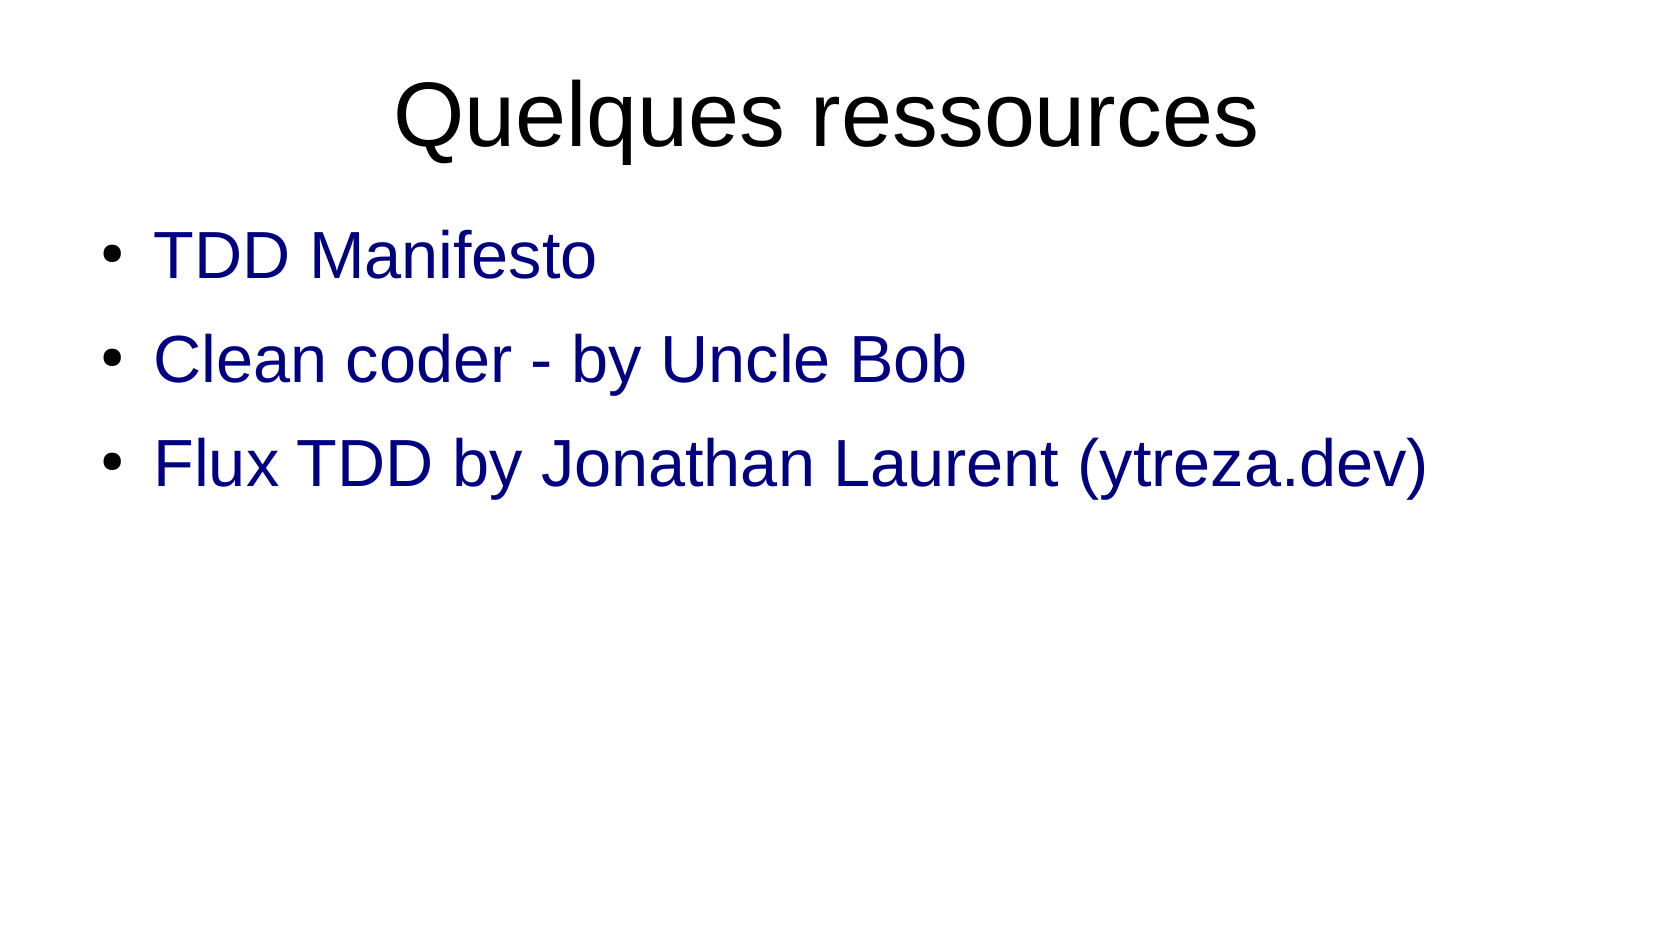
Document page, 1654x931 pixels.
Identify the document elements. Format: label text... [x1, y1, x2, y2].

list TDD Manifesto Clean coder - by Uncle Bob Flux TDD by Jonathan Laurent (ytreza.dev) [82, 217, 1571, 758]
title Quelques ressources [82, 37, 1571, 193]
